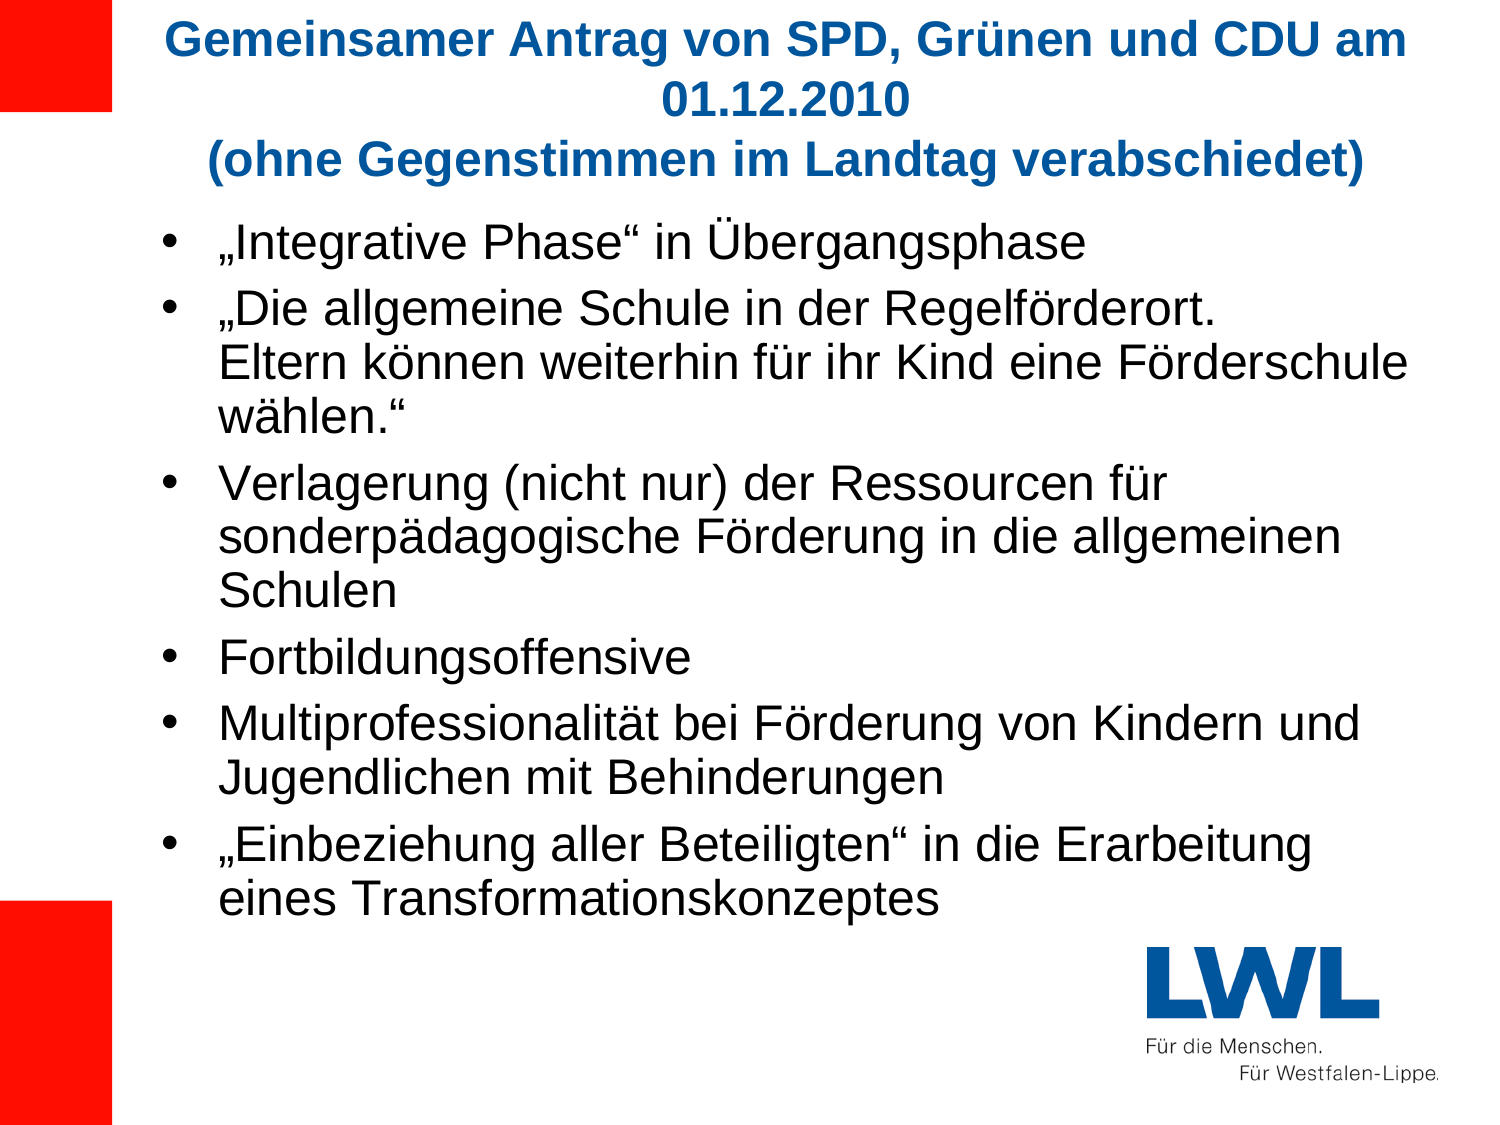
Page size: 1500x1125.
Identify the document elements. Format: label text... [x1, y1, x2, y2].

title Gemeinsamer Antrag von SPD, Grünen und CDU am 01.12.2010 (ohne Gegenstimmen im Landtag verabschiedet) [143, 0, 1431, 194]
list „Integrative Phase“ in Übergangsphase „Die allgemeine Schule in der Regelförderort. Eltern können weiterhin für ihr Kind eine Förderschule wählen.“ Verlagerung (nicht nur) der Ressourcen für sonderpädagogische Förderung in die allgemeinen Schulen Fortbildungsoffensive Multiprofessionalität bei Förderung von Kindern und Jugendlichen mit Behinderungen „Einbeziehung aller Beteiligten“ in die Erarbeitung eines Transformationskonzeptes [146, 208, 1436, 1002]
picture [1147, 947, 1438, 1083]
